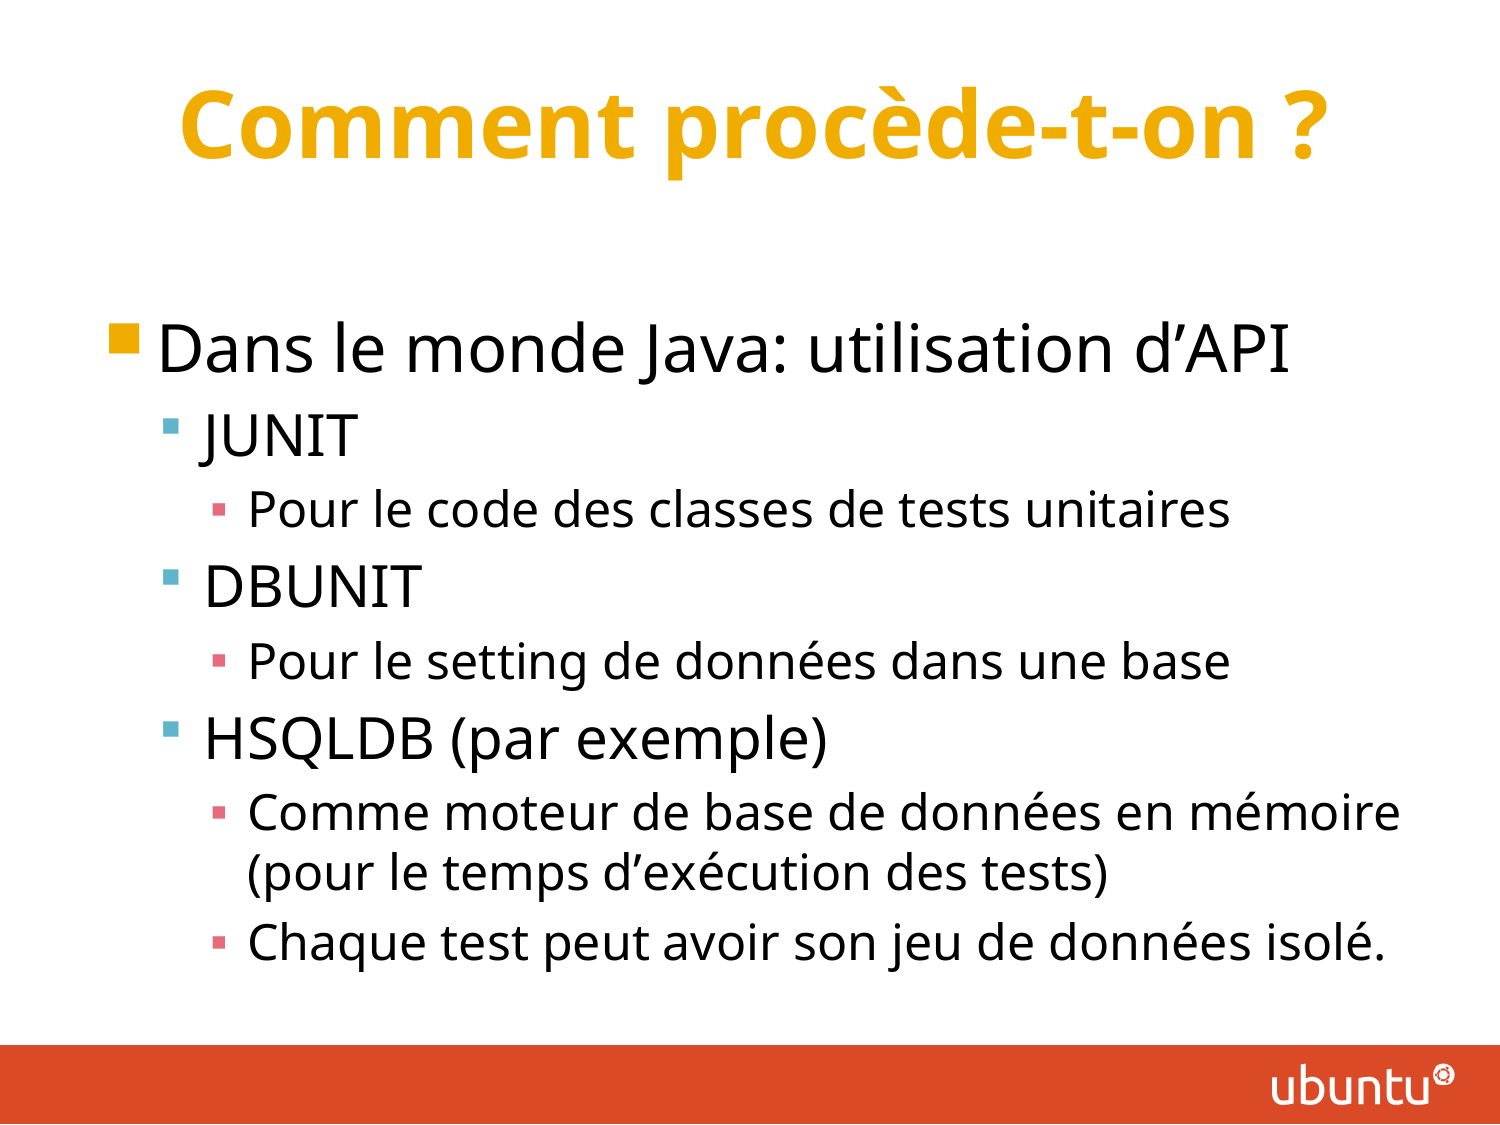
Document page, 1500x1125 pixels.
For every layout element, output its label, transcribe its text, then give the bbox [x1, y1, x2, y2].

picture [0, 1045, 1500, 1124]
list Dans le monde Java: utilisation d’API JUNIT Pour le code des classes de tests unitaires DBUNIT Pour le setting de données dans une base HSQLDB (par exemple) Comme moteur de base de données en mémoire (pour le temps d’exécution des tests) Chaque test peut avoir son jeu de données isolé. [75, 291, 1425, 1050]
title Comment procède-t-on ? [75, 25, 1425, 231]
